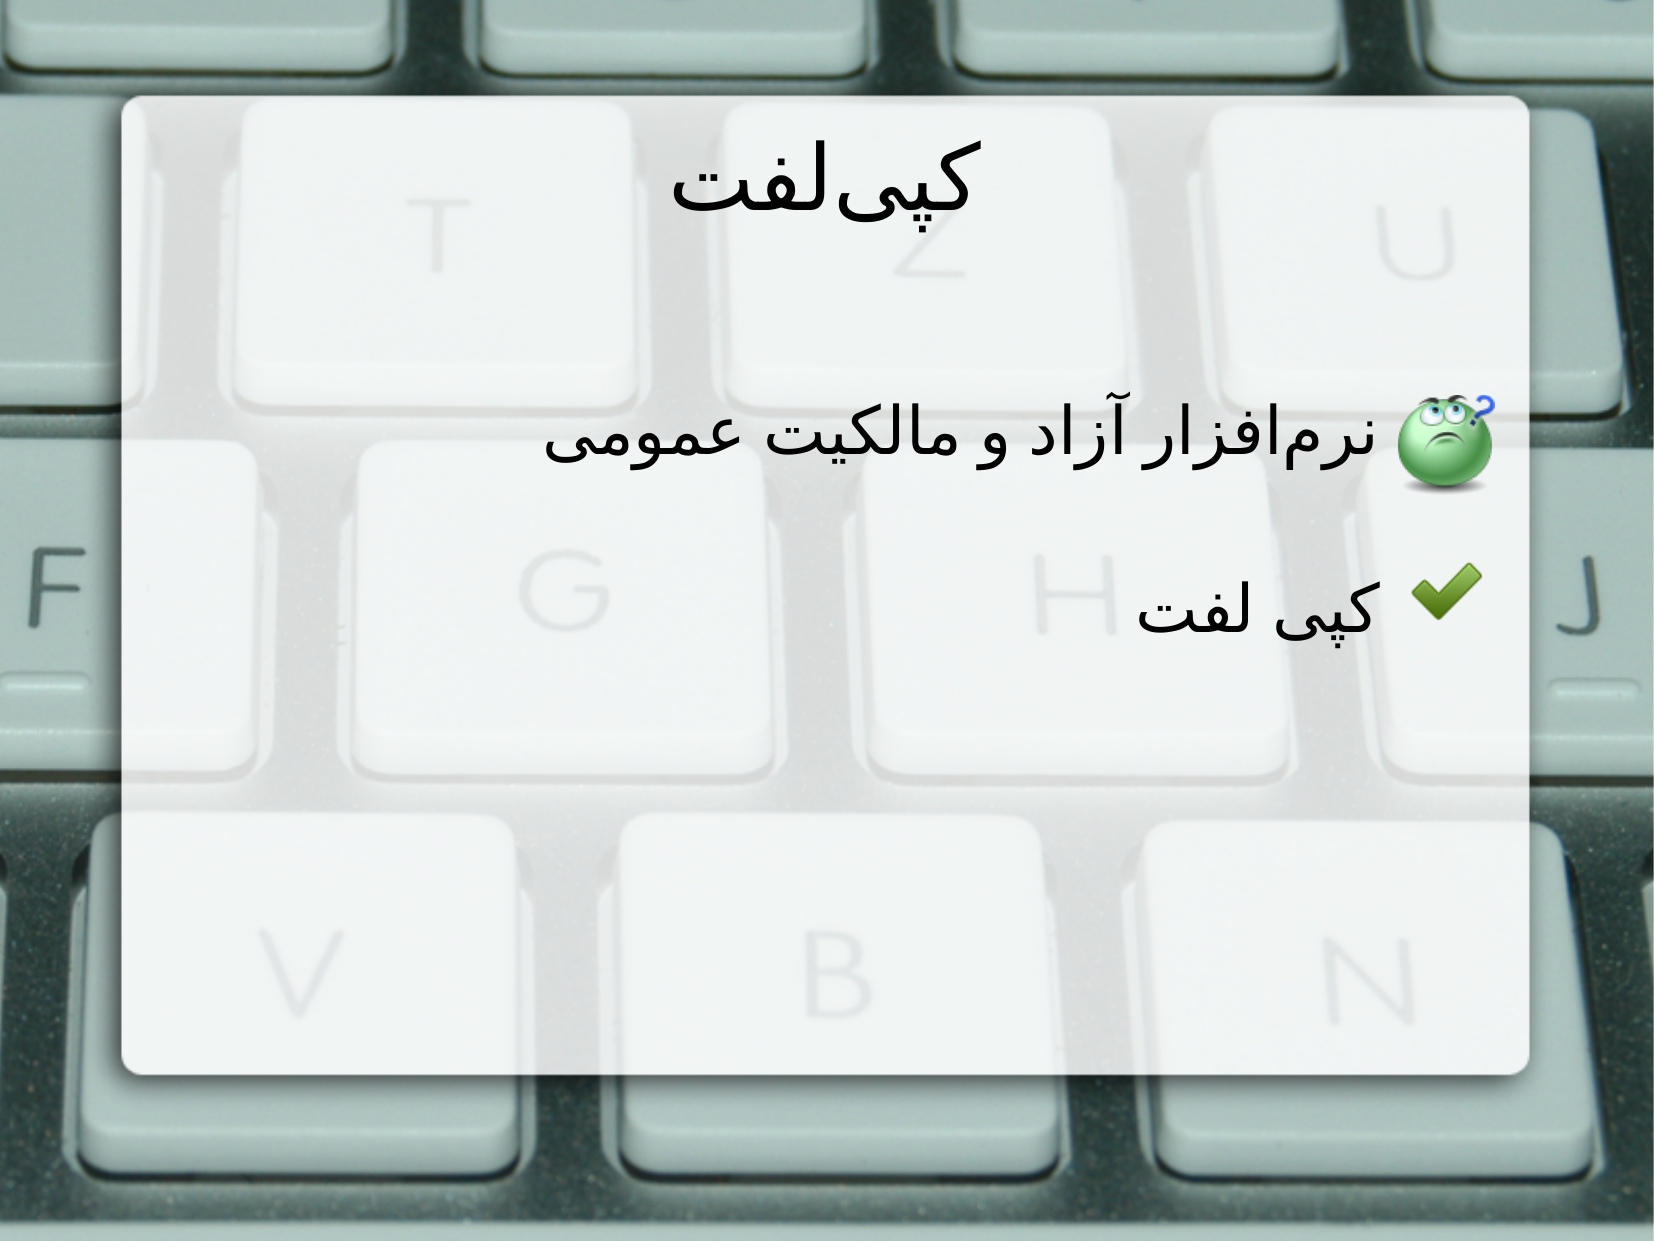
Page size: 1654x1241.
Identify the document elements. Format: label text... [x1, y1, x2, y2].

picture [0, 0, 1654, 1241]
title کپی‌لفت [120, 105, 1531, 272]
text_box نرم‌افزار آزاد و مالکیت عمومی کپی لفت [165, 375, 1381, 680]
